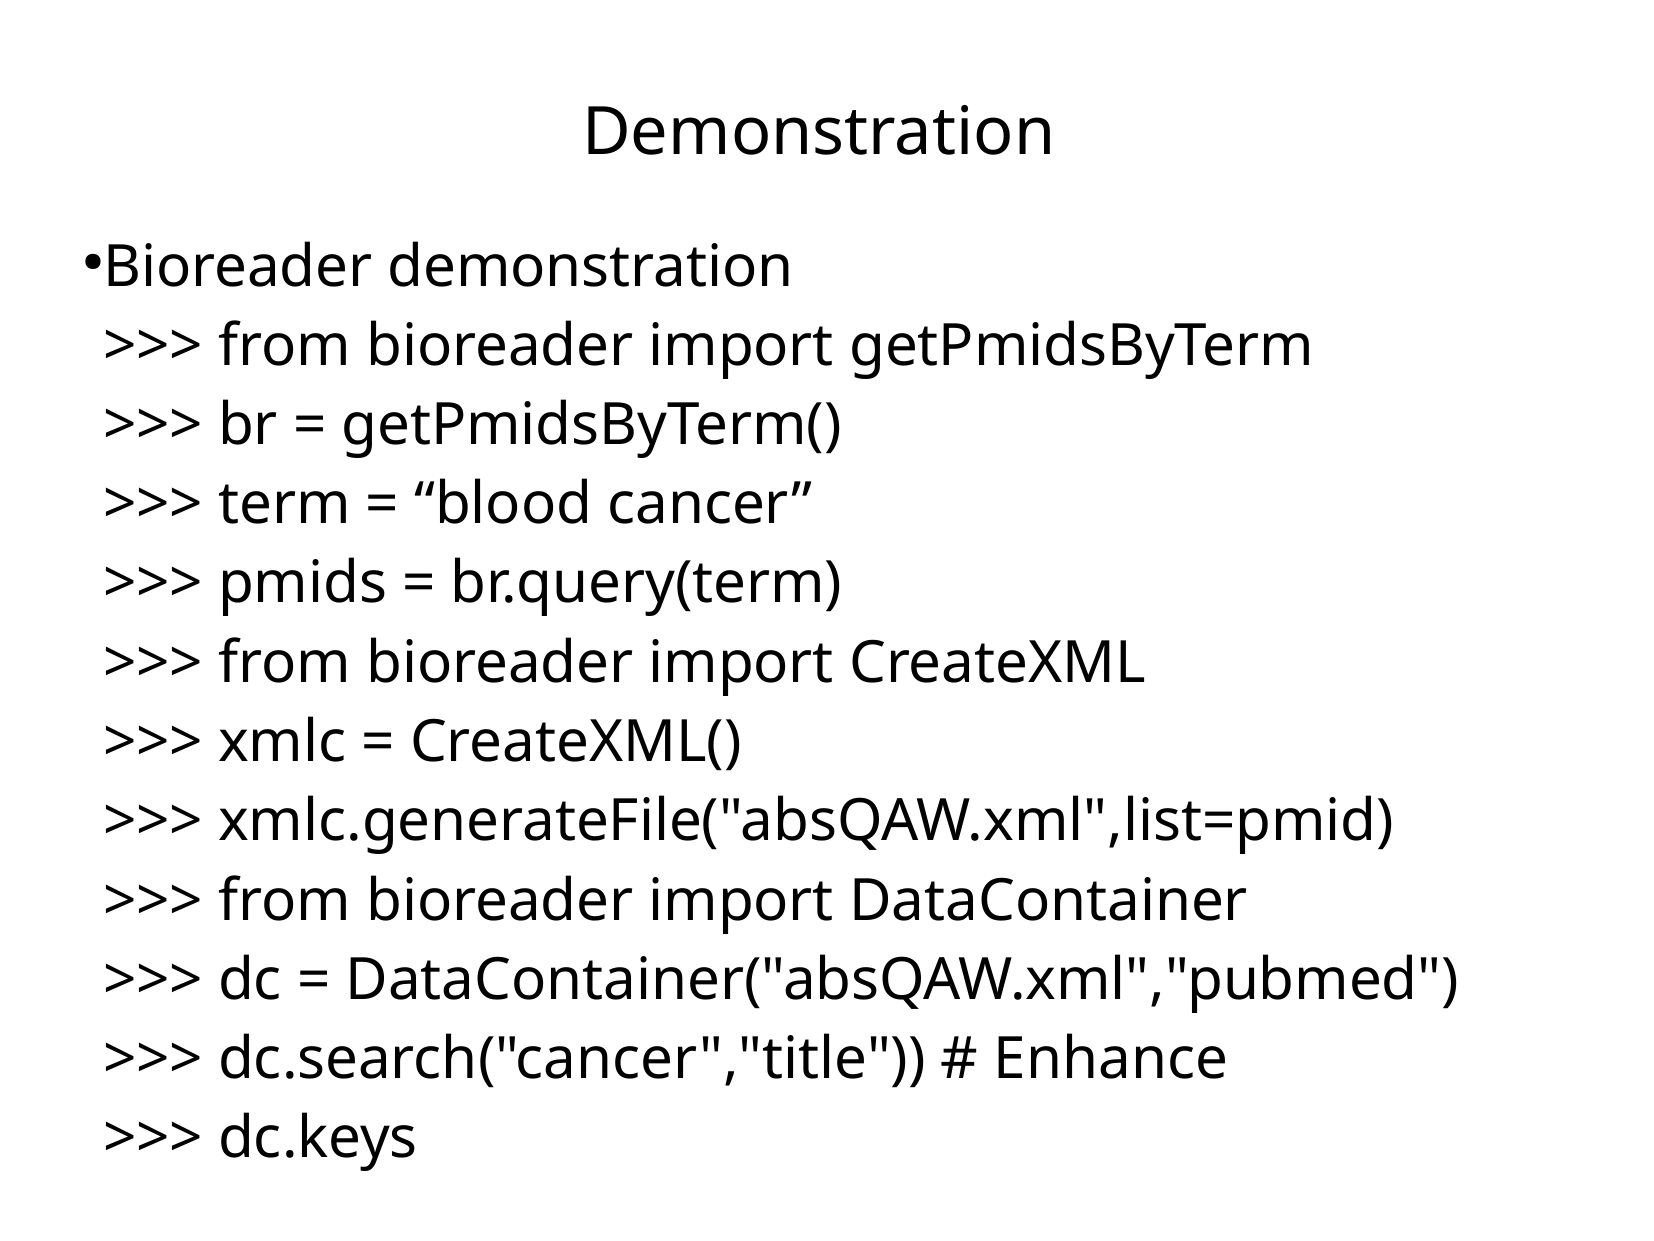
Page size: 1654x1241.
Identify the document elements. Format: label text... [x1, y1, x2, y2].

title Demonstration [75, 32, 1564, 226]
subtitle Bioreader demonstration >>> from bioreader import getPmidsByTerm >>> br = getPmidsByTerm() >>> term = “blood cancer” >>> pmids = br.query(term) >>> from bioreader import CreateXML >>> xmlc = CreateXML() >>> xmlc.generateFile("absQAW.xml",list=pmid) >>> from bioreader import DataContainer >>> dc = DataContainer("absQAW.xml","pubmed") >>> dc.search("cancer","title")) # Enhance >>> dc.keys [82, 223, 1571, 1175]
